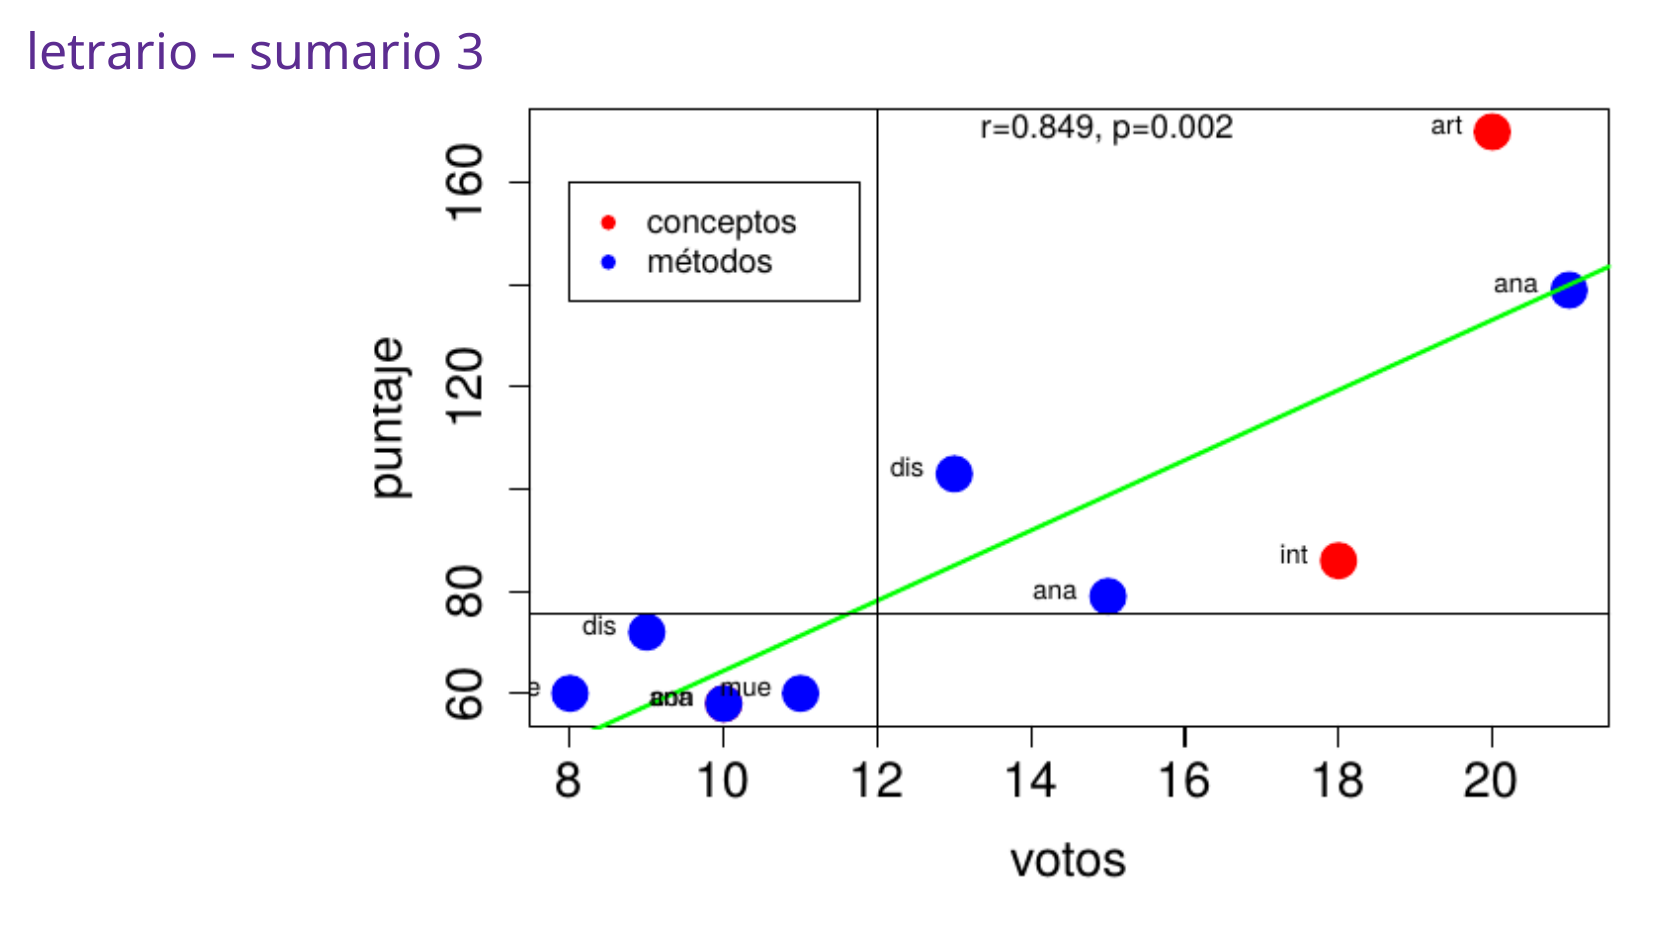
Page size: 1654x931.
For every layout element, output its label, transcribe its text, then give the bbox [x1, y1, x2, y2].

text_box letrario – sumario 3 [11, 11, 491, 87]
picture [373, 73, 1636, 922]
